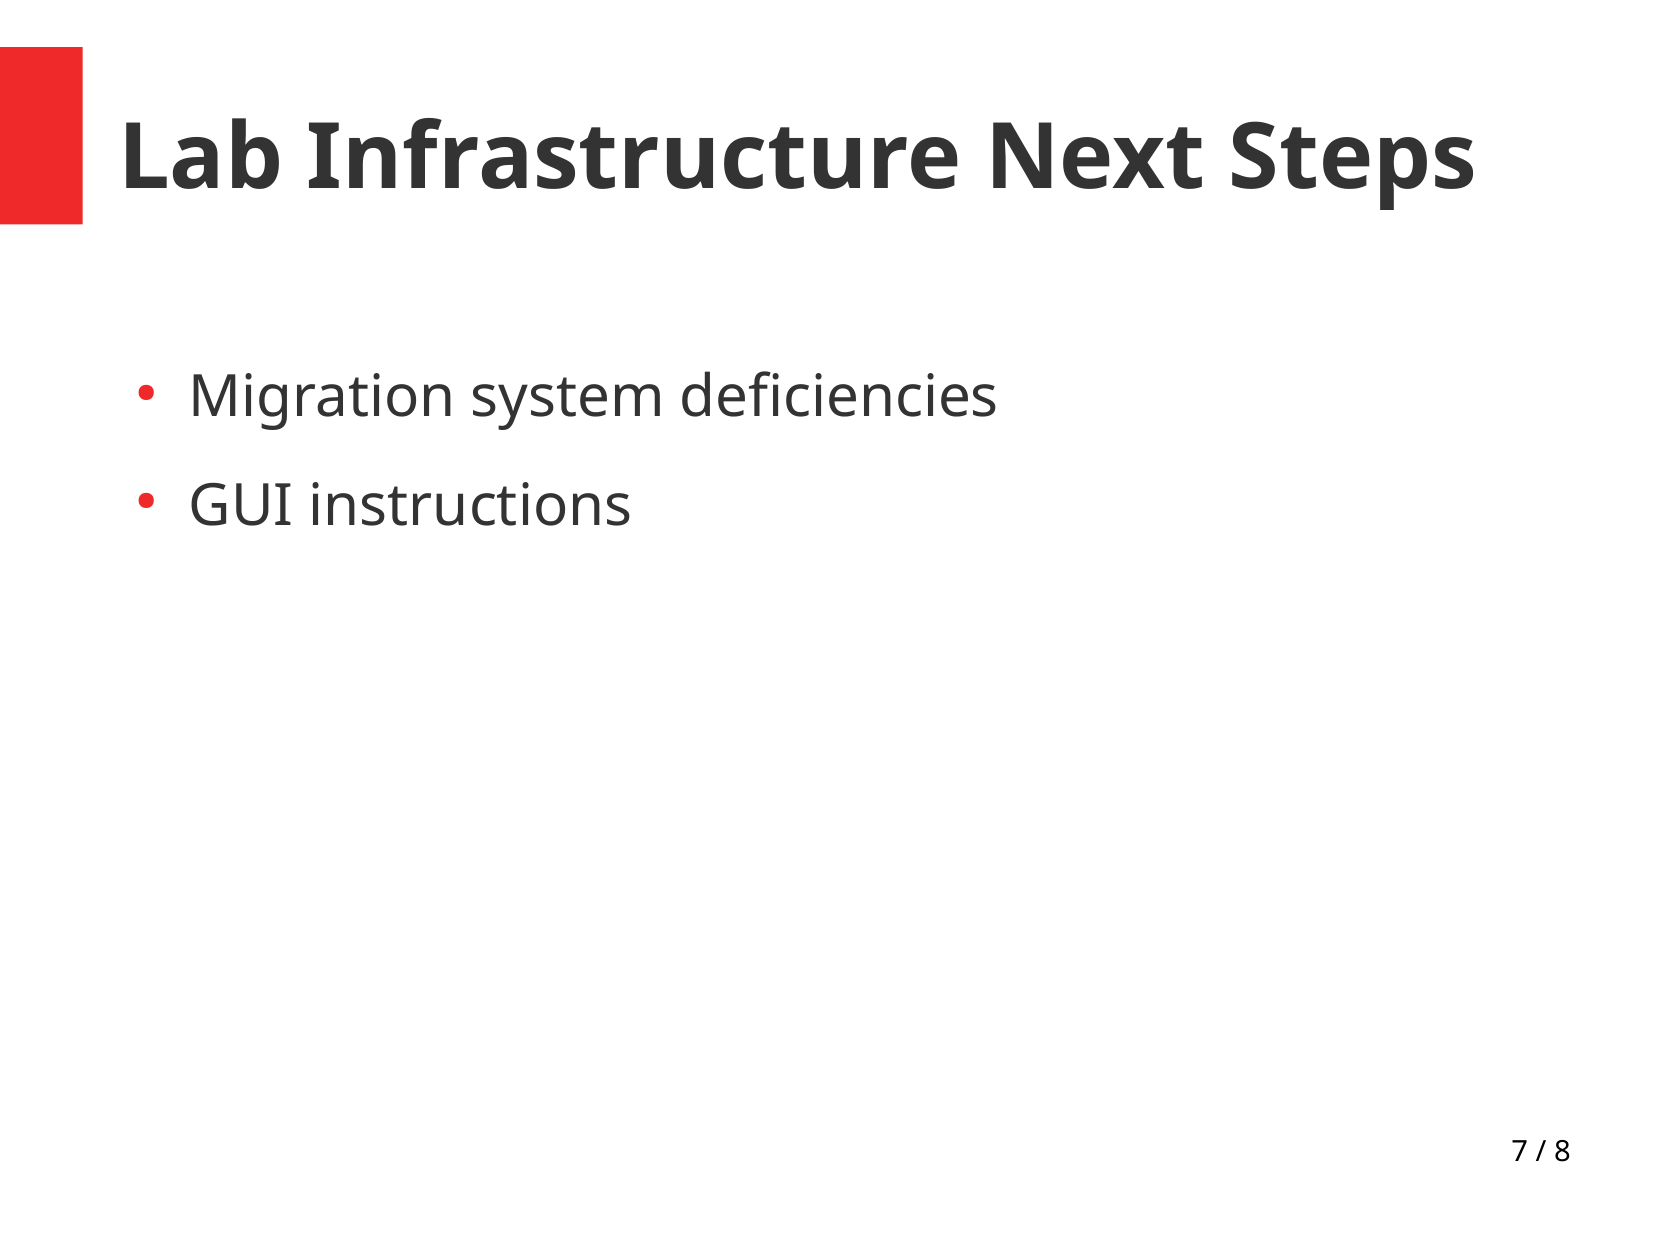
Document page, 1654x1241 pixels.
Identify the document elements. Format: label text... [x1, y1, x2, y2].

title Lab Infrastructure Next Steps [118, 45, 1571, 260]
list Migration system deficiencies GUI instructions [118, 354, 1536, 1074]
